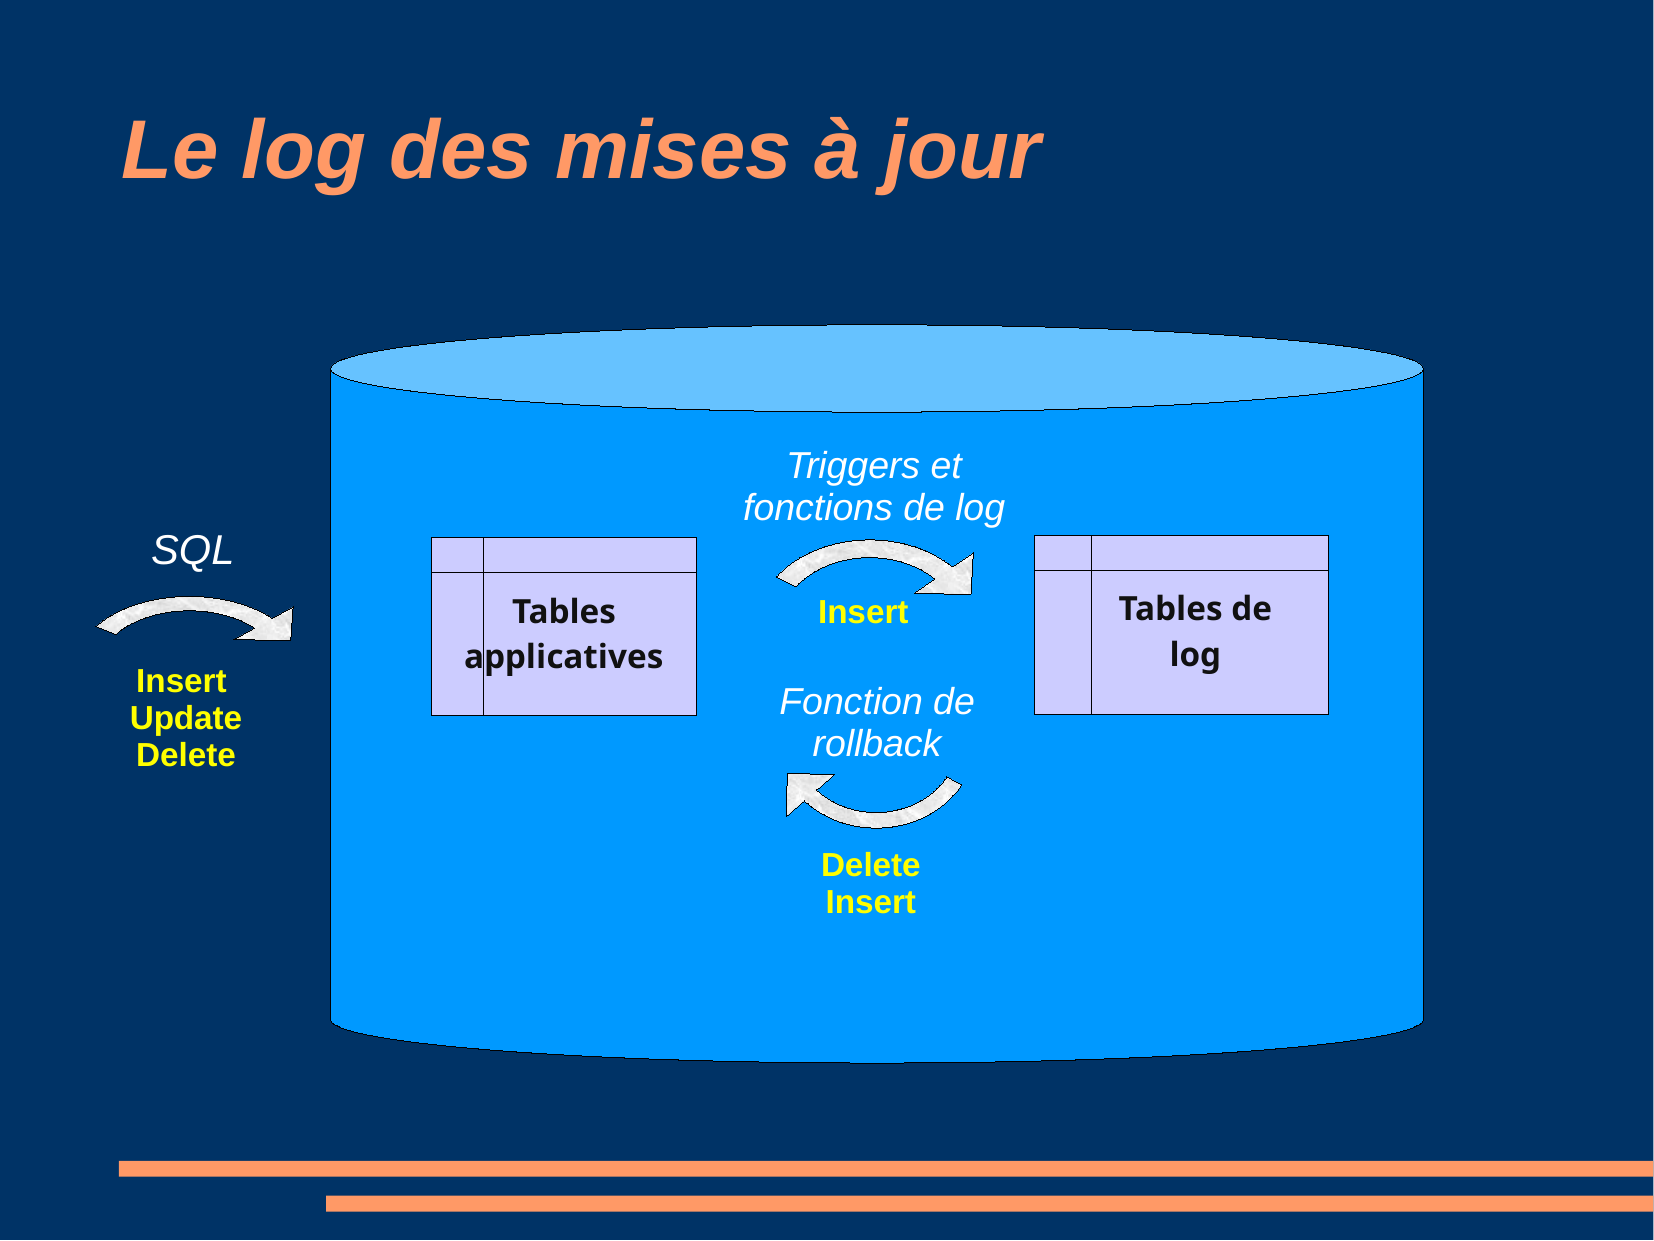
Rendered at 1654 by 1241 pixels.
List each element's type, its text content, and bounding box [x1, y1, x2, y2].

text_box Delete Insert [767, 838, 975, 931]
text_box [95, 596, 294, 641]
text_box Tables applicatives [419, 580, 709, 677]
title Le log des mises à jour [121, 46, 1534, 254]
text_box SQL [88, 519, 297, 581]
text_box Triggers et fonctions de log [726, 437, 1022, 536]
text_box [330, 370, 1424, 1064]
text_box Tables de log [1103, 577, 1288, 674]
text_box Fonction de rollback [720, 673, 1034, 773]
text_box Insert [782, 585, 945, 639]
text_box Insert Update Delete [76, 655, 296, 786]
